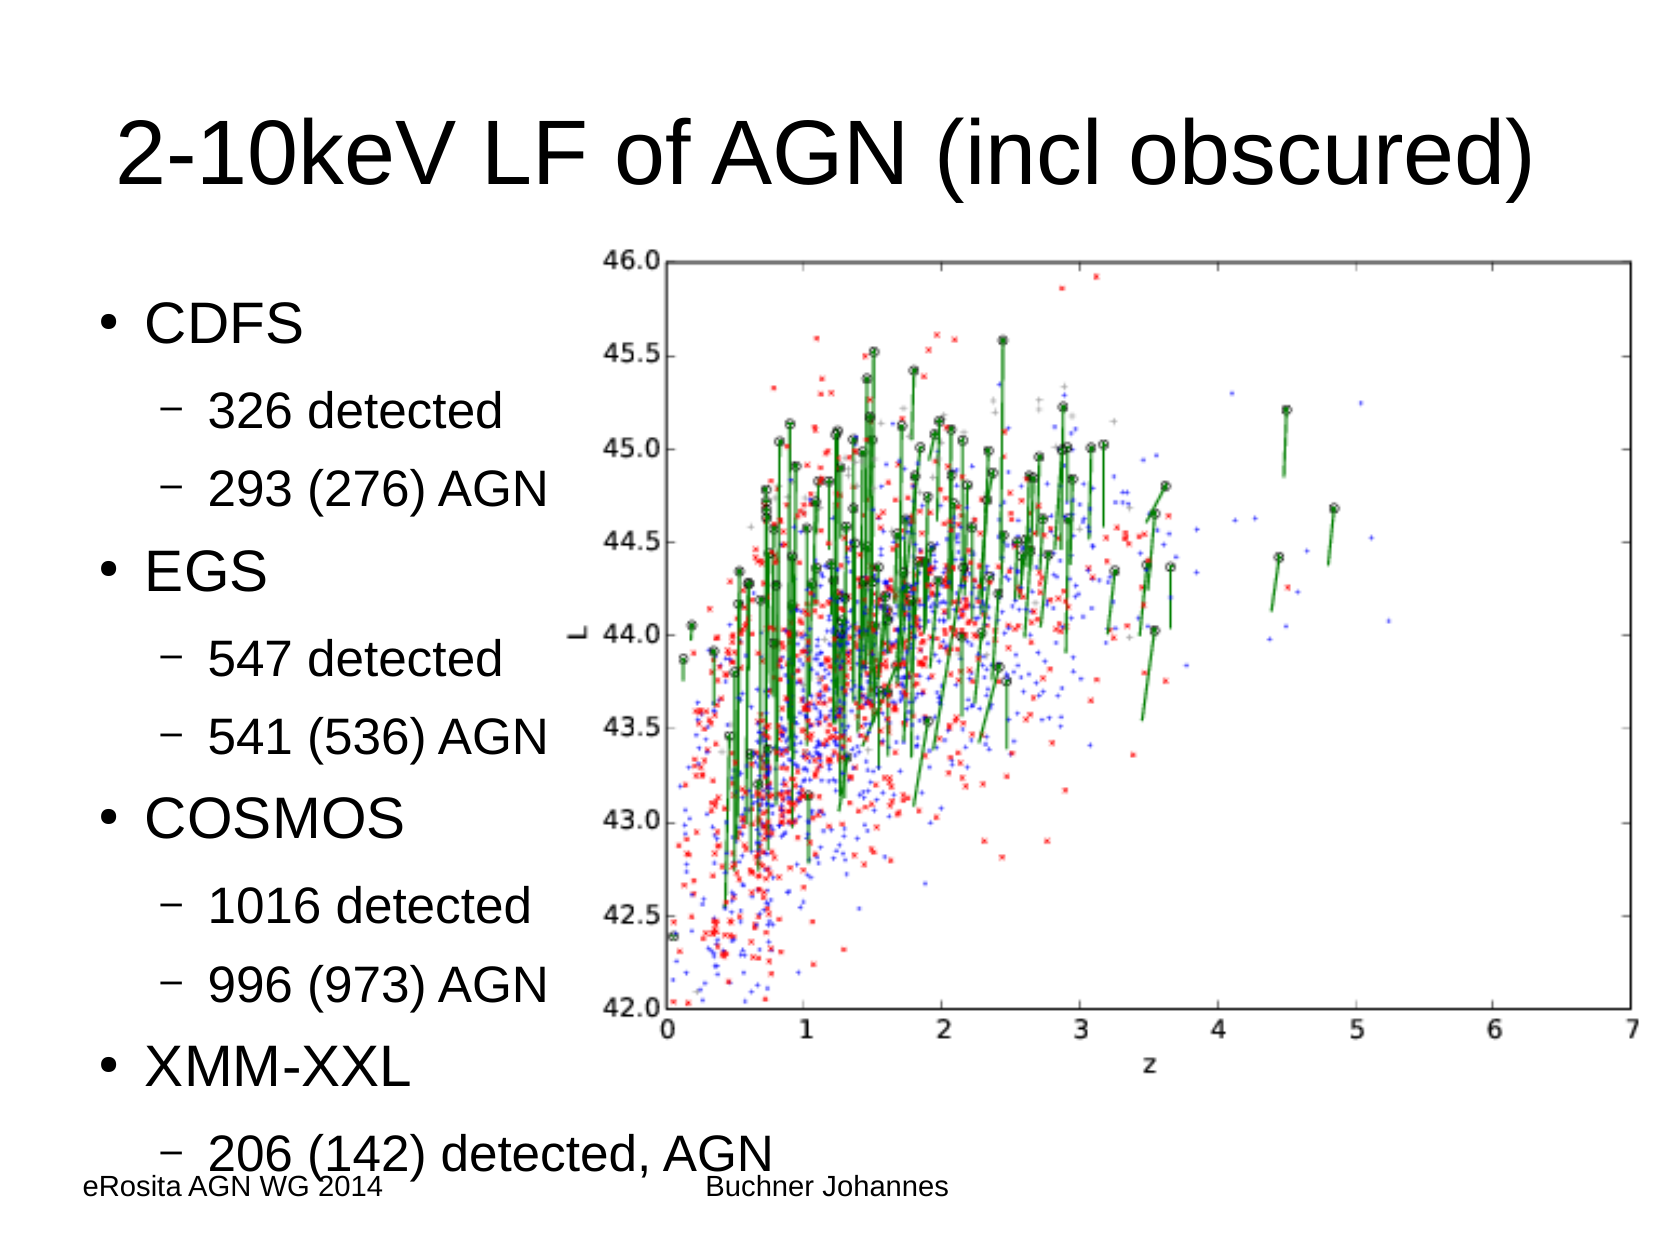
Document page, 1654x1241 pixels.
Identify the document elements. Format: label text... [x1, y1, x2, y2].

list CDFS 326 detected 293 (276) AGN EGS 547 detected 541 (536) AGN COSMOS 1016 detected 996 (973) AGN XMM-XXL 206 (142) detected, AGN [82, 290, 811, 1186]
title 2-10keV LF of AGN (incl obscured) [82, 49, 1571, 257]
picture [552, 235, 1654, 1096]
